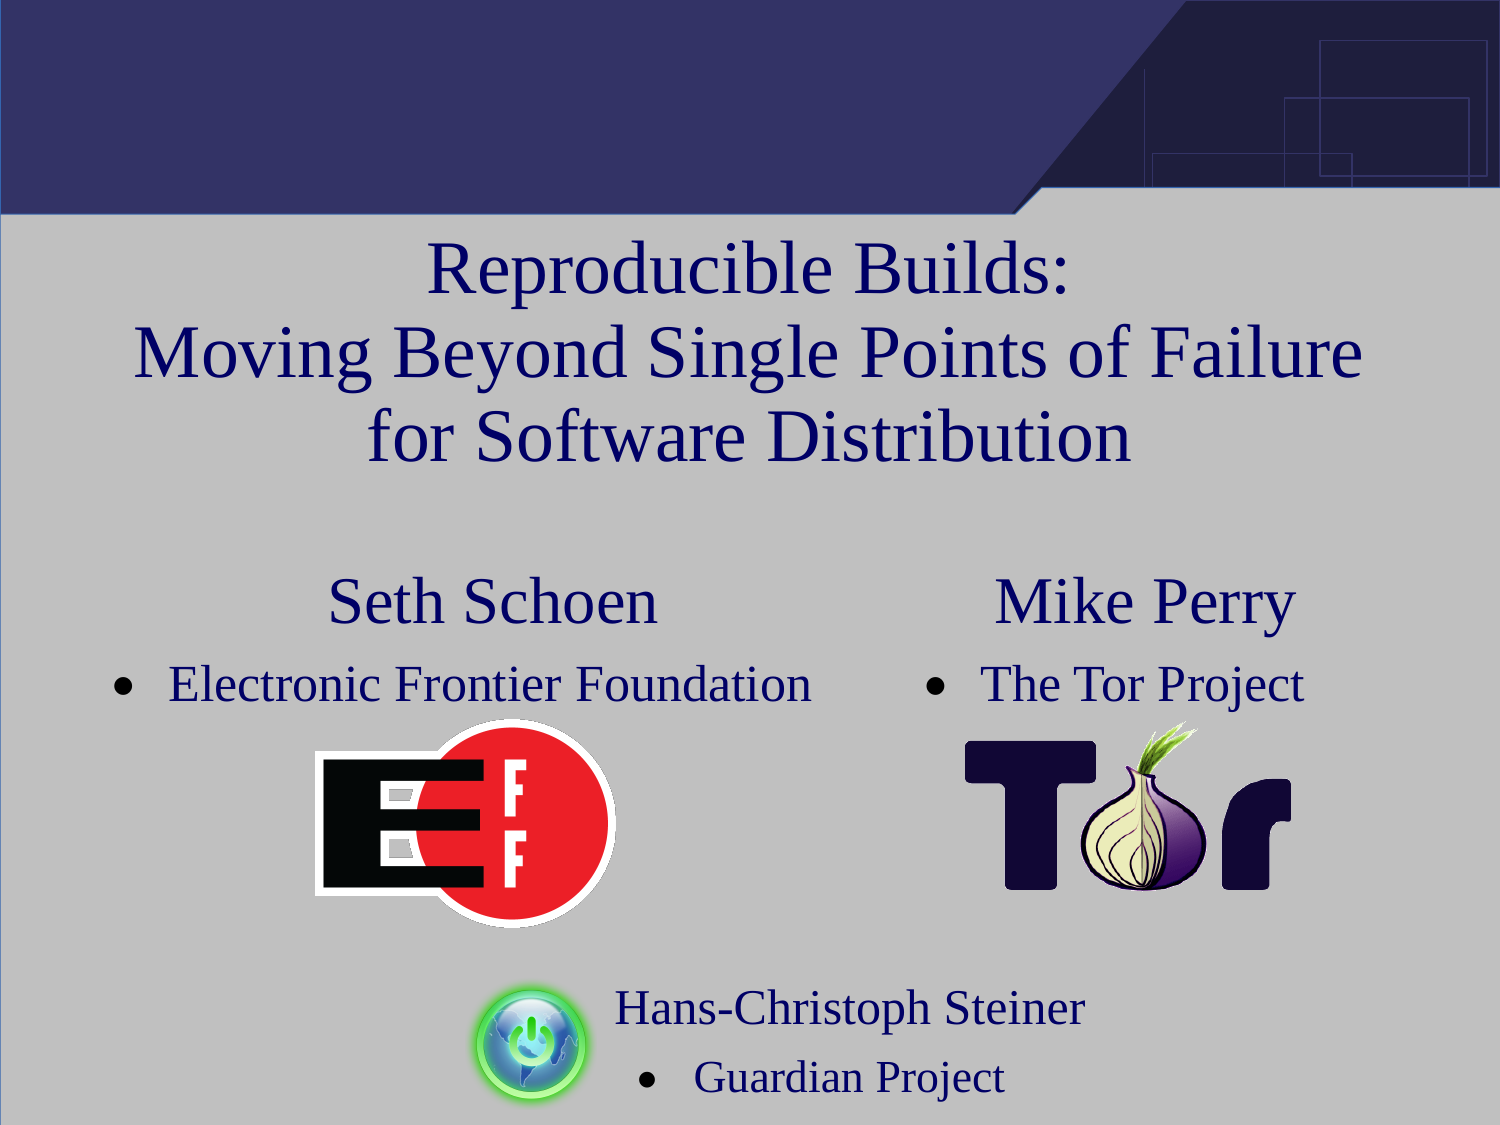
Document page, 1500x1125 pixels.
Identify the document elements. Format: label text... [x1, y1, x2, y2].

picture [965, 721, 1291, 898]
text_box Seth Schoen Electronic Frontier Foundation [60, 556, 810, 721]
picture [315, 719, 616, 928]
text_box Reproducible Builds: Moving Beyond Single Points of Failure for Software Distribution [112, 135, 1388, 486]
text_box Mike Perry The Tor Project [810, 556, 1456, 721]
picture [465, 977, 597, 1111]
text_box Hans-Christoph Steiner Guardian Project [420, 960, 1261, 1124]
